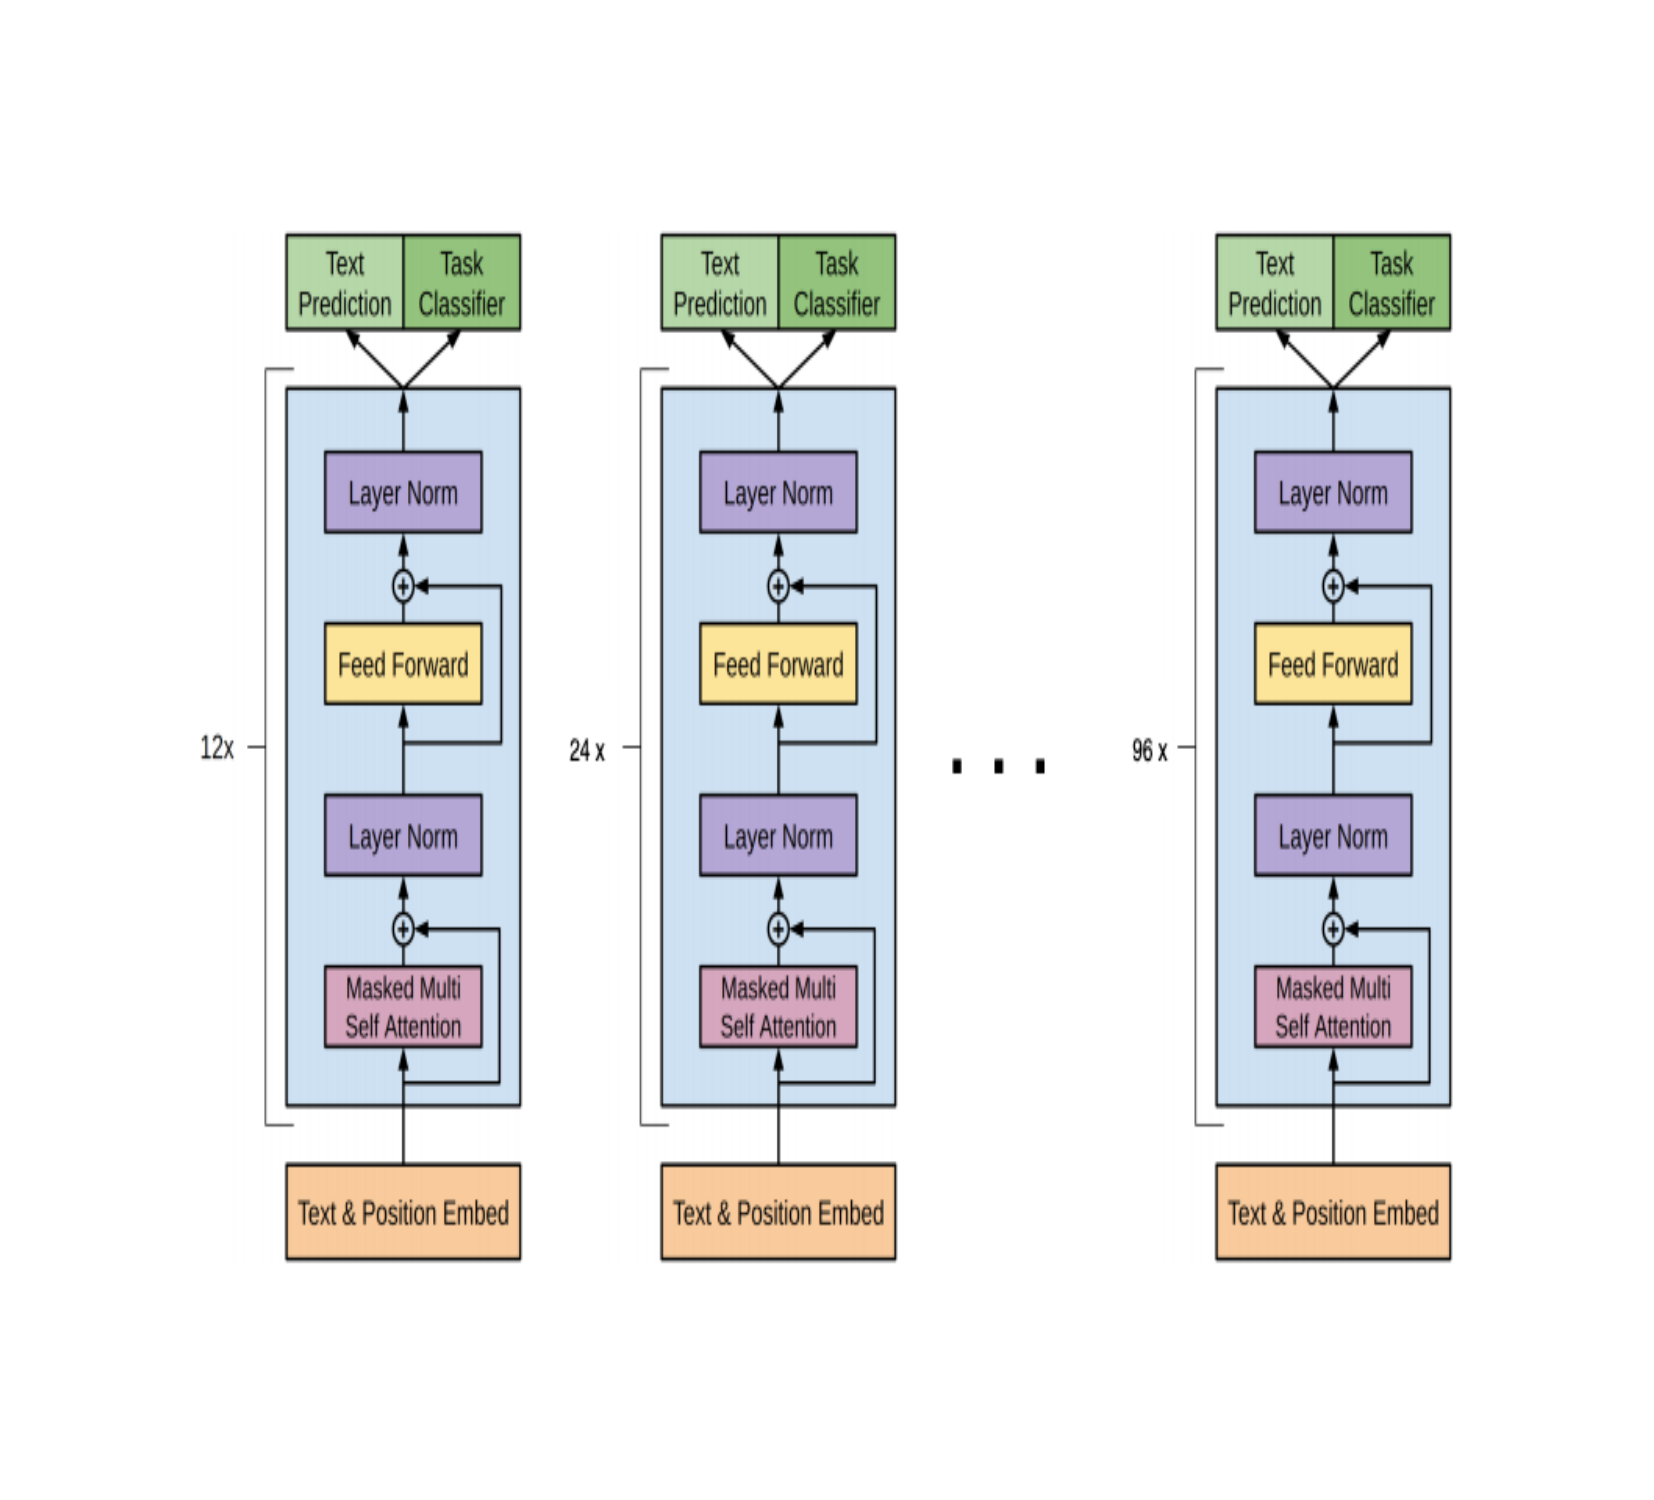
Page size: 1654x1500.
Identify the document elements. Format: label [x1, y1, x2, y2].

picture [196, 227, 1459, 1271]
